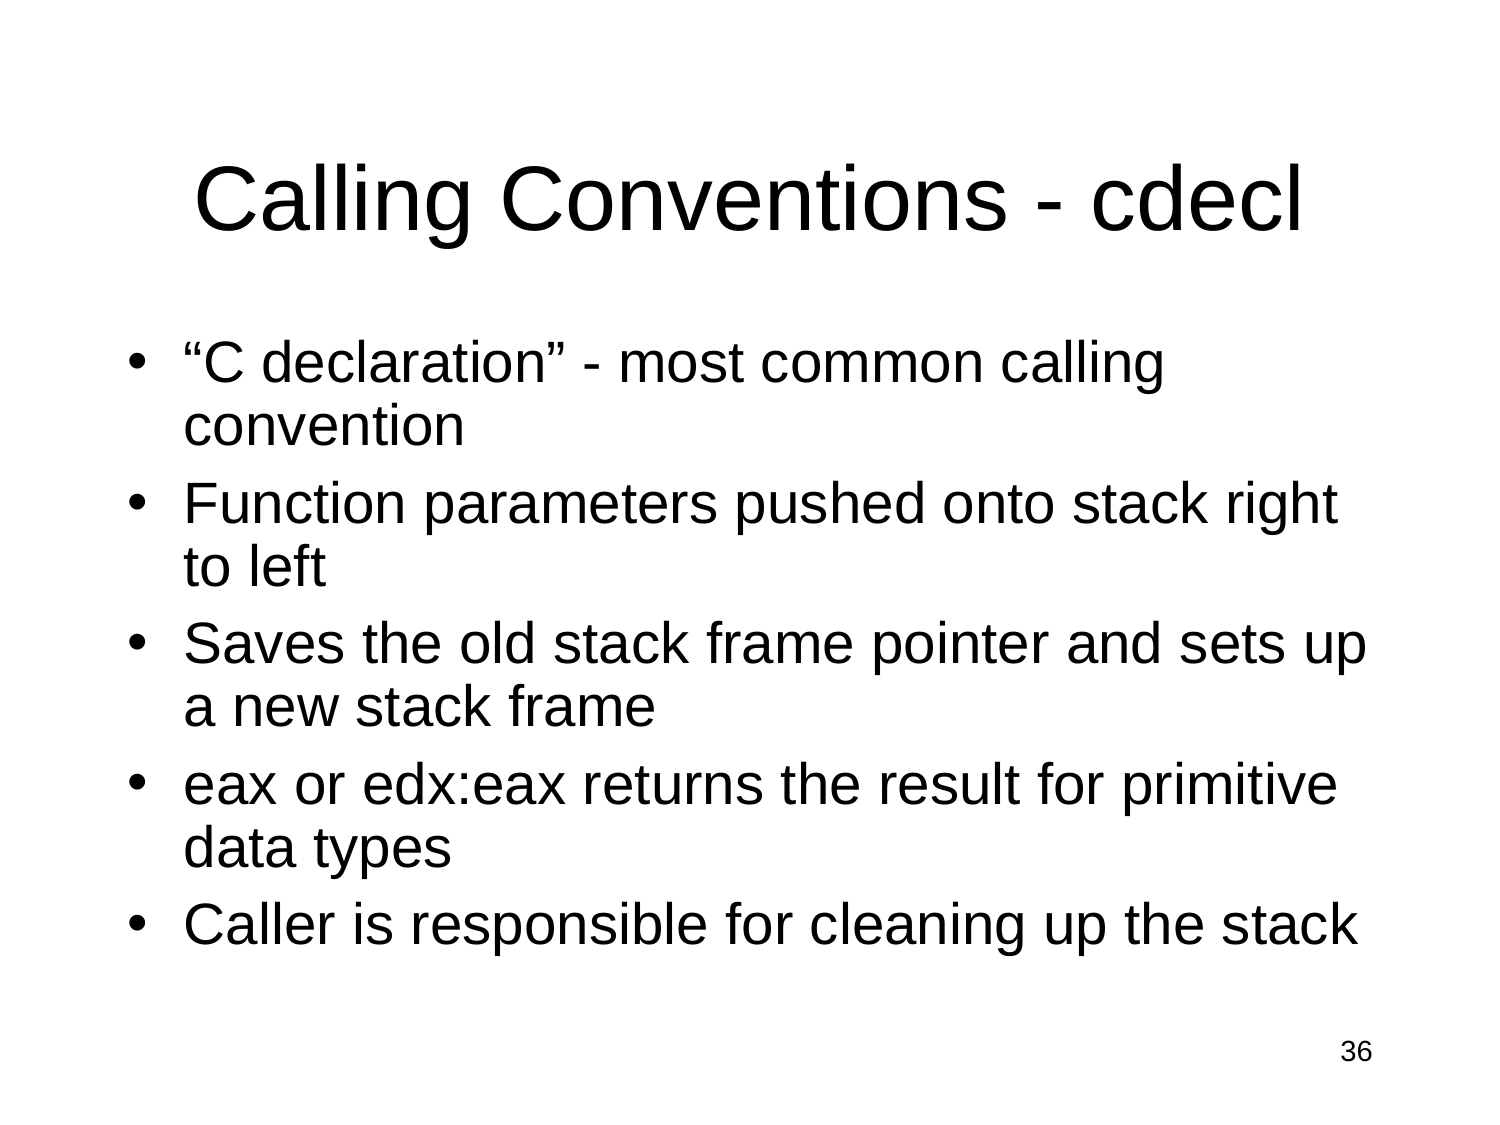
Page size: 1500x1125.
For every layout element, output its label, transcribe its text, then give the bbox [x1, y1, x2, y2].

text_box <number> [1074, 1025, 1388, 1101]
title Calling Conventions - cdecl [112, 99, 1388, 288]
list “C declaration” - most common calling convention Function parameters pushed onto stack right to left Saves the old stack frame pointer and sets up a new stack frame eax or edx:eax returns the result for primitive data types Caller is responsible for cleaning up the stack [112, 324, 1388, 1001]
